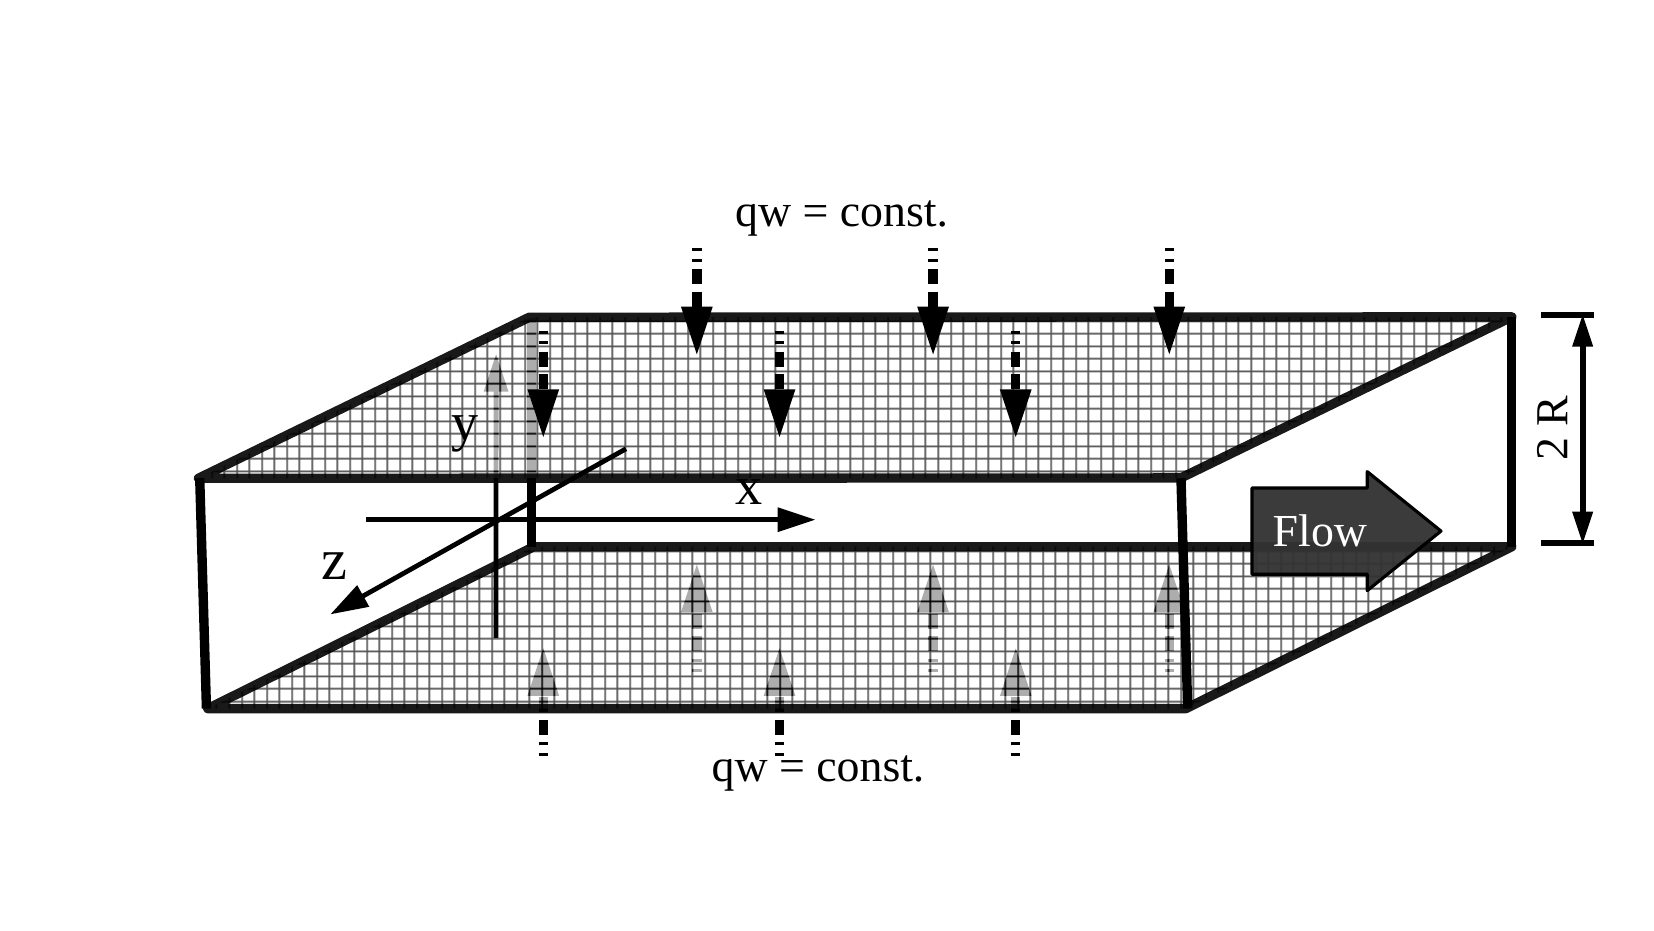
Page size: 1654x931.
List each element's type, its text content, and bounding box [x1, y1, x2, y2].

text_box qw = const. [720, 177, 1087, 296]
text_box z [307, 519, 355, 613]
text_box x [720, 448, 804, 537]
text_box [212, 546, 1183, 709]
text_box y [437, 384, 520, 473]
text_box qw = const. [696, 733, 1063, 851]
text_box [1188, 546, 1512, 706]
text_box Flow [1251, 471, 1442, 591]
text_box [199, 316, 1512, 479]
